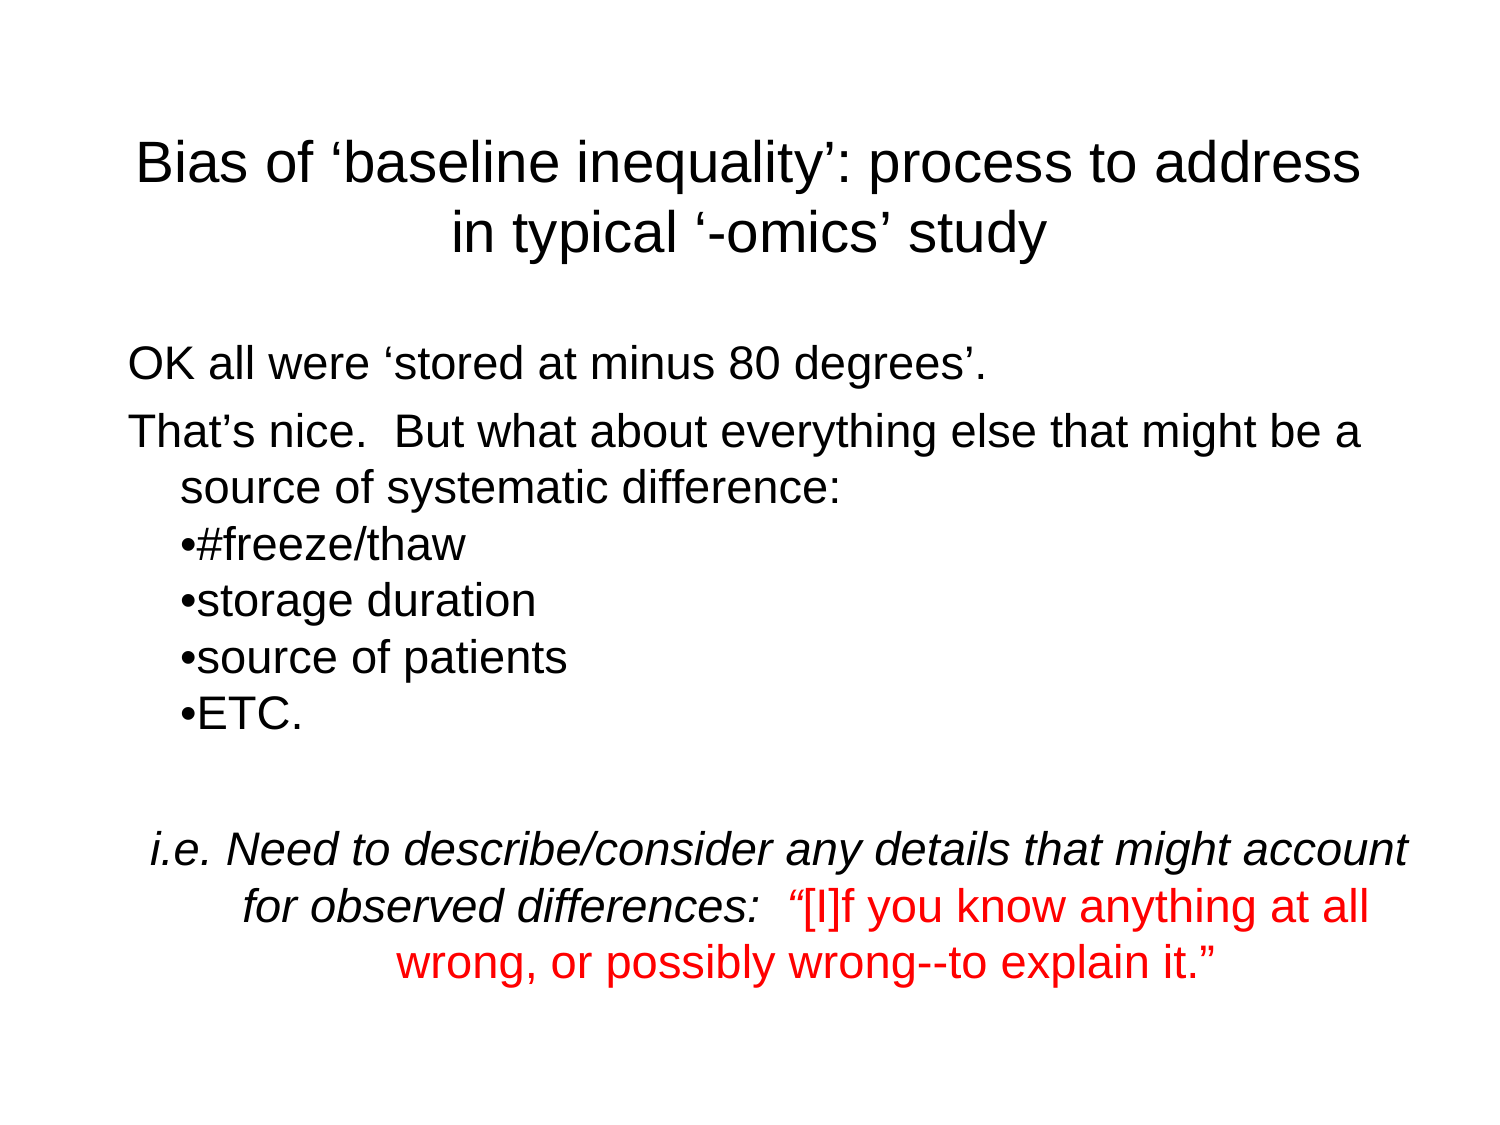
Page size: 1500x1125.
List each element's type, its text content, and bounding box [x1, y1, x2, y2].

title Bias of ‘baseline inequality’: process to address in typical ‘-omics’ study [112, 99, 1388, 288]
list OK all were ‘stored at minus 80 degrees’. That’s nice. But what about everything else that might be a source of systematic difference: •#freeze/thaw •storage duration •source of patients •ETC. i.e. Need to describe/consider any details that might account for observed differences: “[I]f you know anything at all wrong, or possibly wrong--to explain it.” [112, 324, 1448, 1000]
